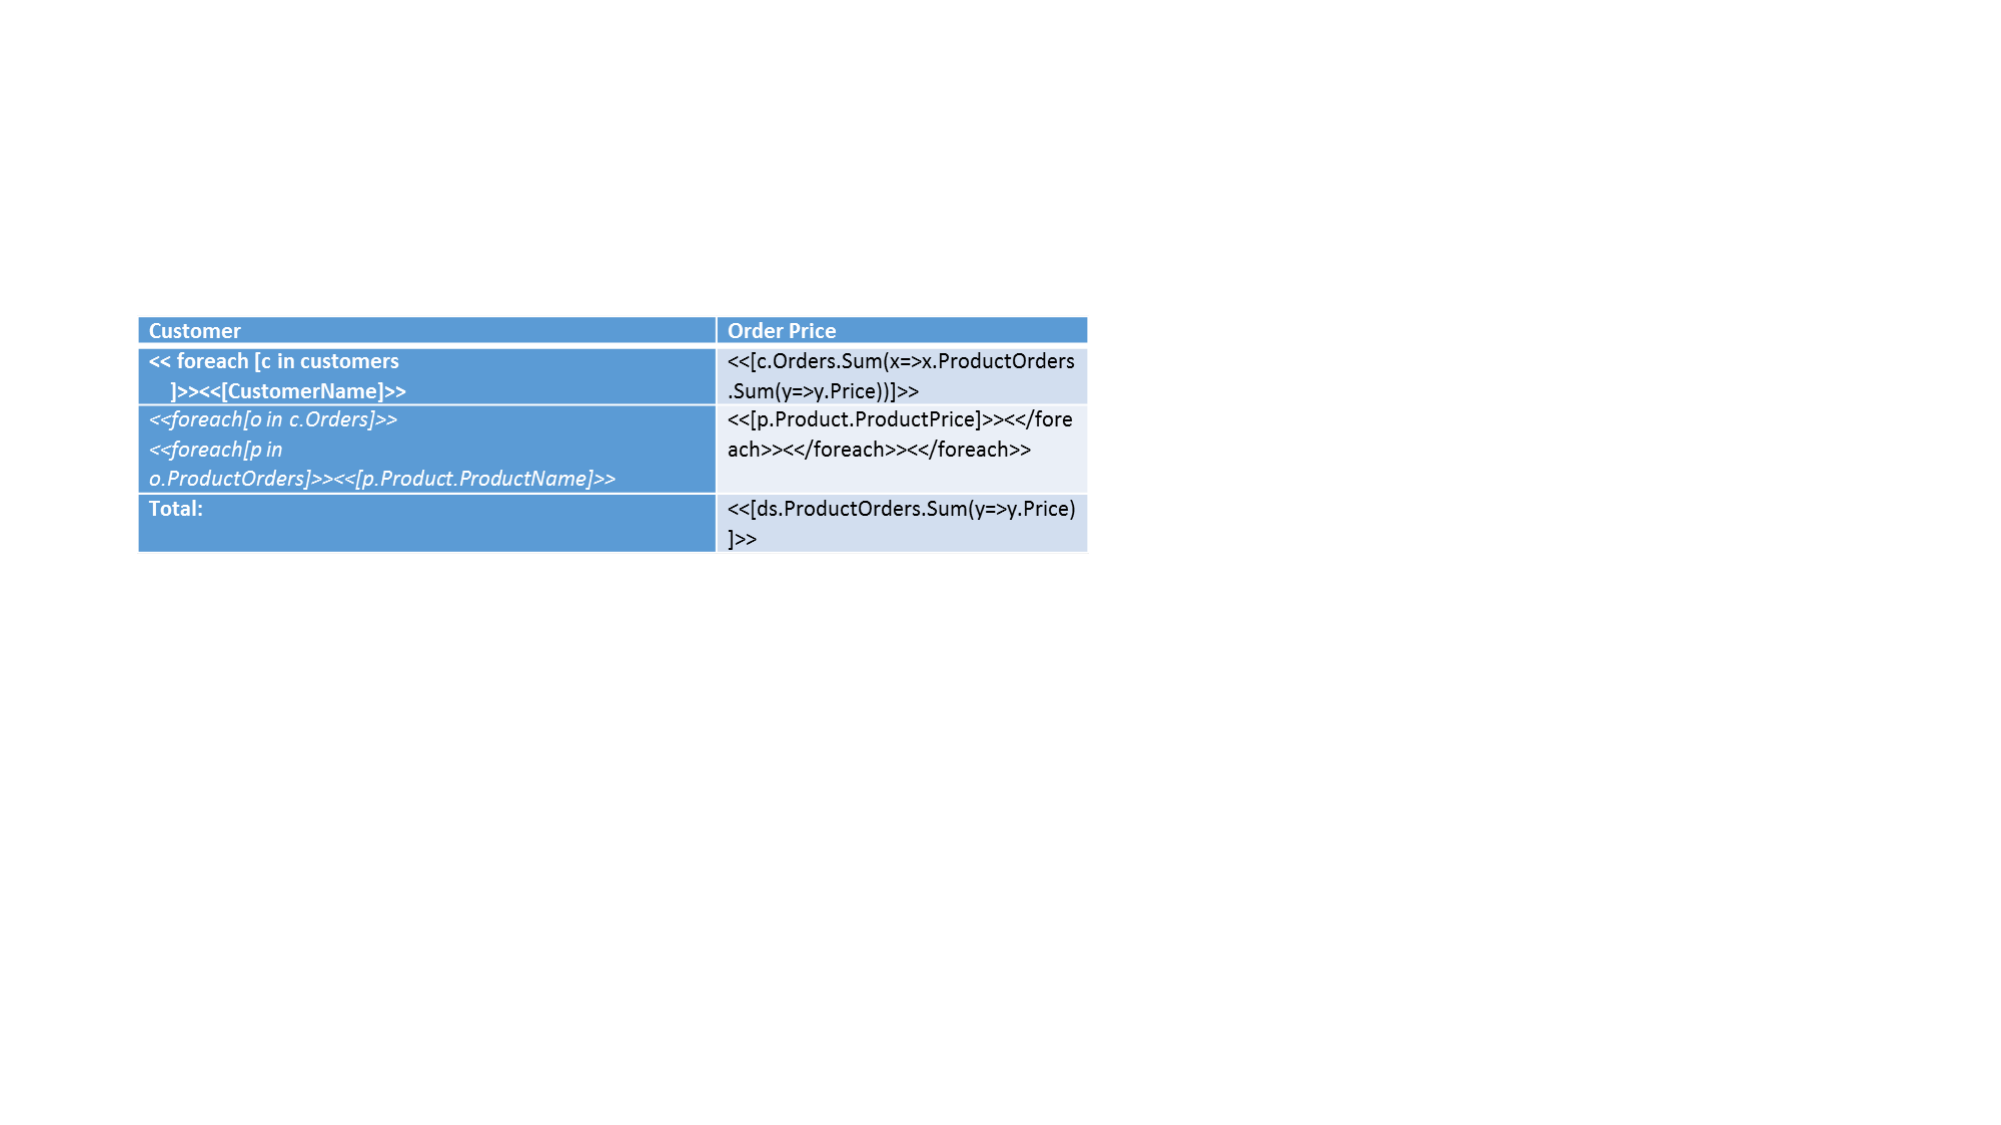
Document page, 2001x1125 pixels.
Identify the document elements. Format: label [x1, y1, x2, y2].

picture [137, 309, 1089, 566]
